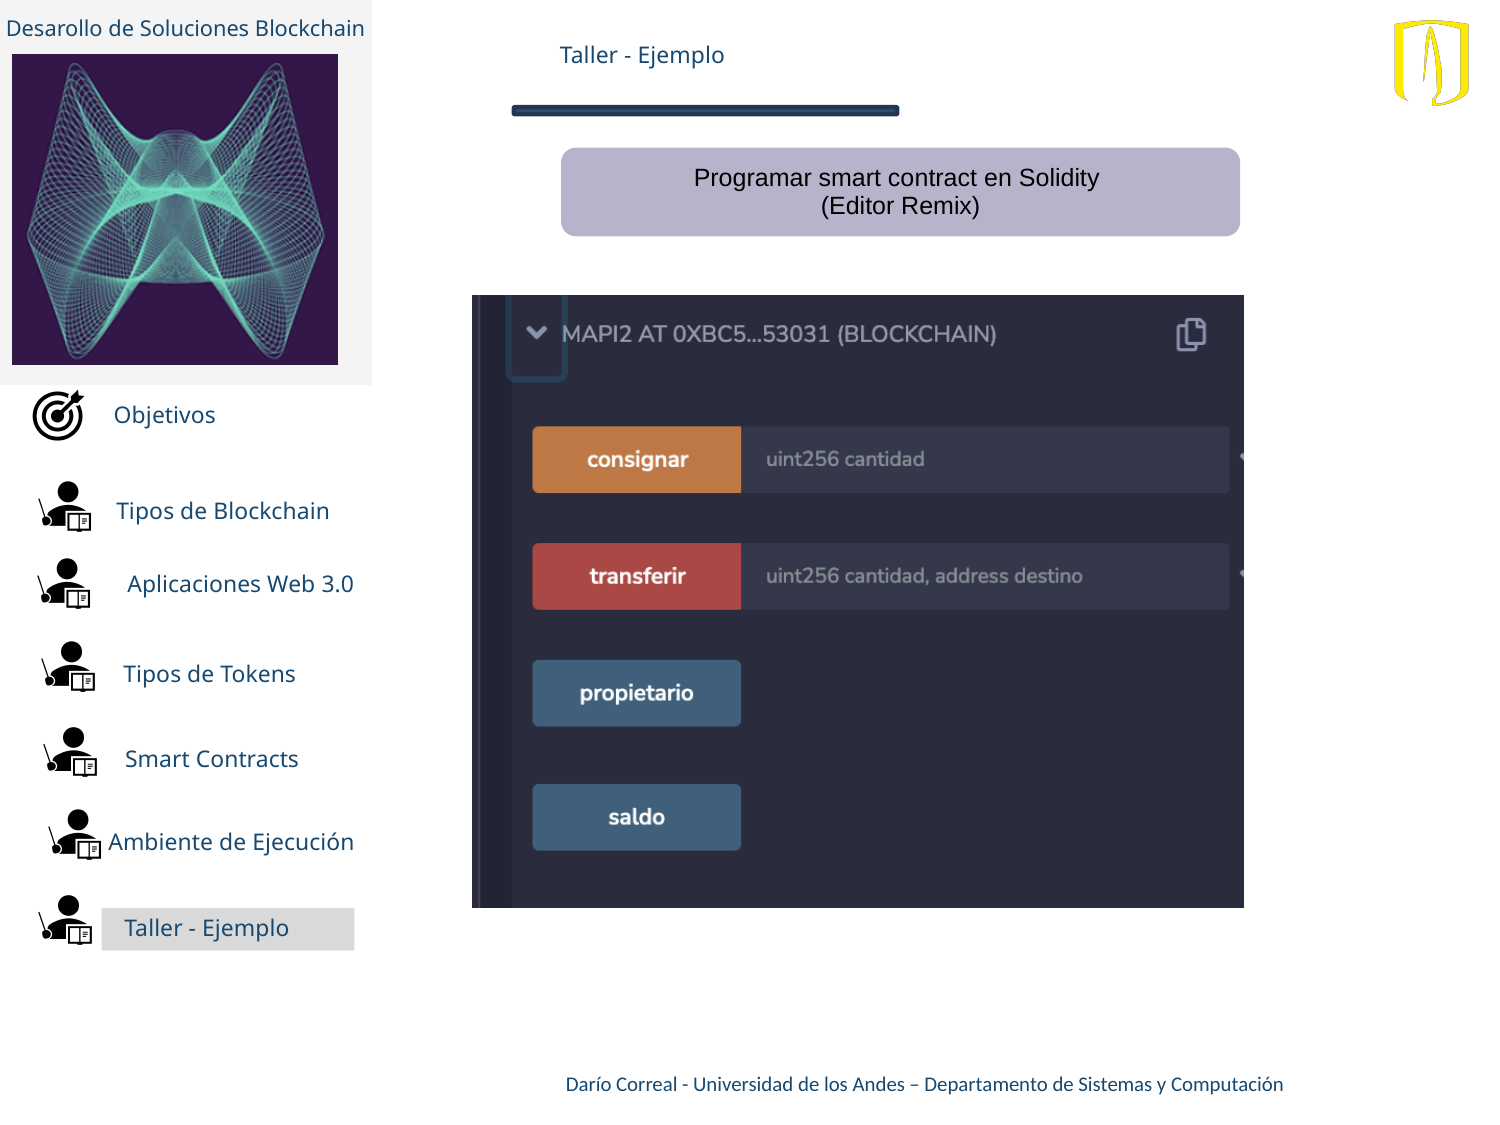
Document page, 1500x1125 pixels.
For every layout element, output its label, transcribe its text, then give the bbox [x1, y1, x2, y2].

picture [472, 295, 1244, 908]
text_box Ambiente de Ejecución [63, 820, 370, 863]
text_box [101, 908, 355, 951]
text_box [513, 107, 898, 115]
text_box Objetivos [98, 393, 231, 437]
text_box Tipos de Blockchain [101, 489, 346, 532]
picture [27, 384, 90, 446]
picture [12, 54, 338, 365]
picture [47, 800, 109, 863]
picture [36, 549, 98, 612]
text_box Programar smart contract en Solidity (Editor Remix) [561, 147, 1241, 237]
text_box Aplicaciones Web 3.0 [112, 562, 370, 605]
picture [37, 886, 100, 948]
text_box Taller - Ejemplo [544, 32, 740, 76]
text_box Darío Correal - Universidad de los Andes – Departamento de Sistemas y Computación [551, 1062, 1300, 1103]
text_box Tipos de Tokens [108, 652, 312, 695]
text_box Taller - Ejemplo [109, 905, 305, 949]
picture [40, 632, 103, 695]
text_box Smart Contracts [110, 737, 314, 781]
picture [42, 718, 105, 780]
picture [37, 472, 99, 535]
picture [1387, 19, 1476, 107]
